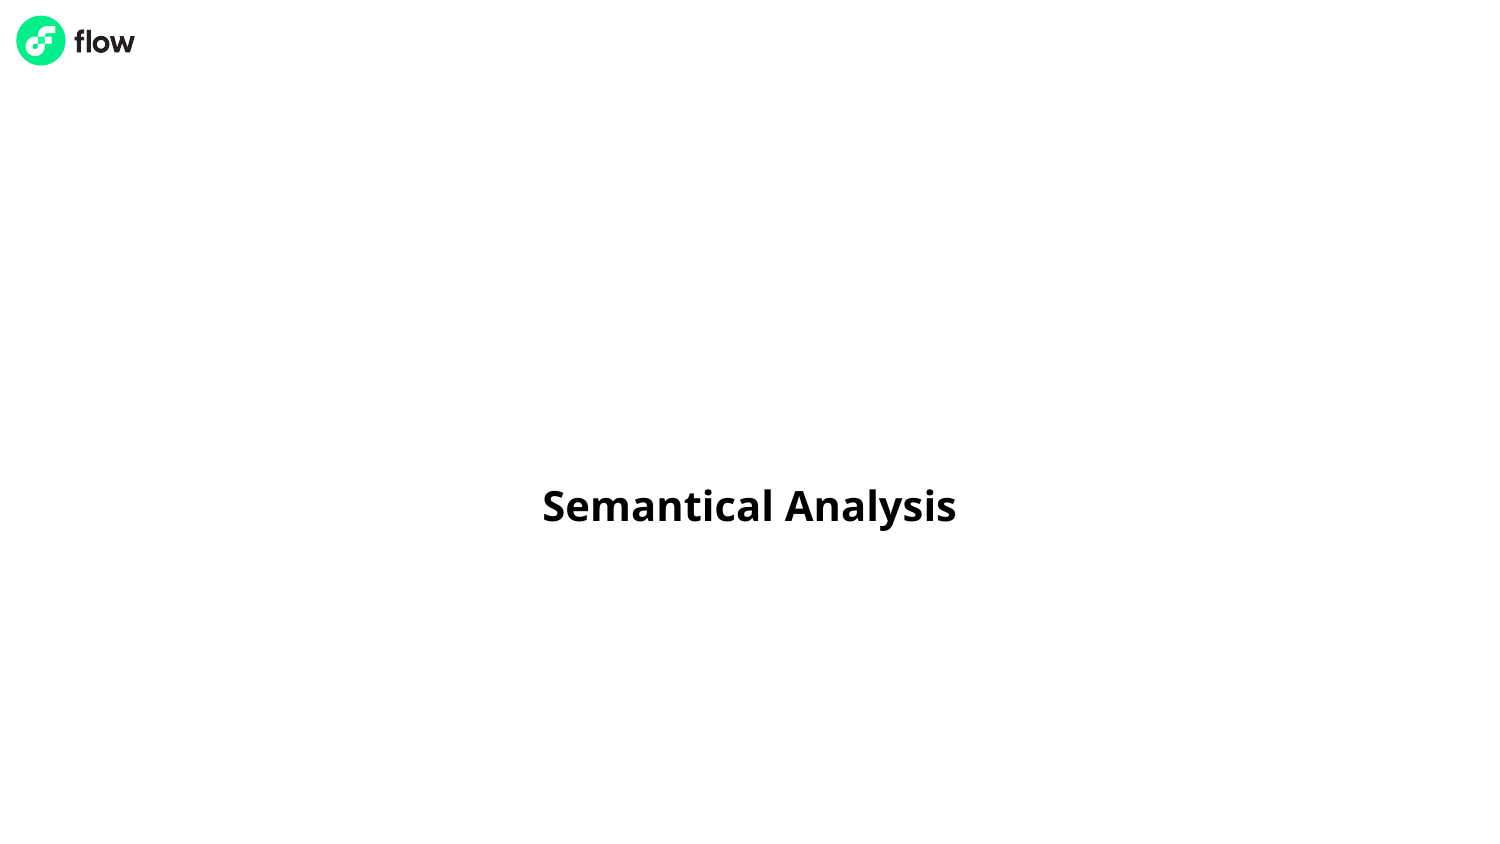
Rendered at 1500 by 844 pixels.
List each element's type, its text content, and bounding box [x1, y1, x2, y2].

subtitle Semantical Analysis [51, 464, 1449, 595]
picture [14, 14, 137, 67]
